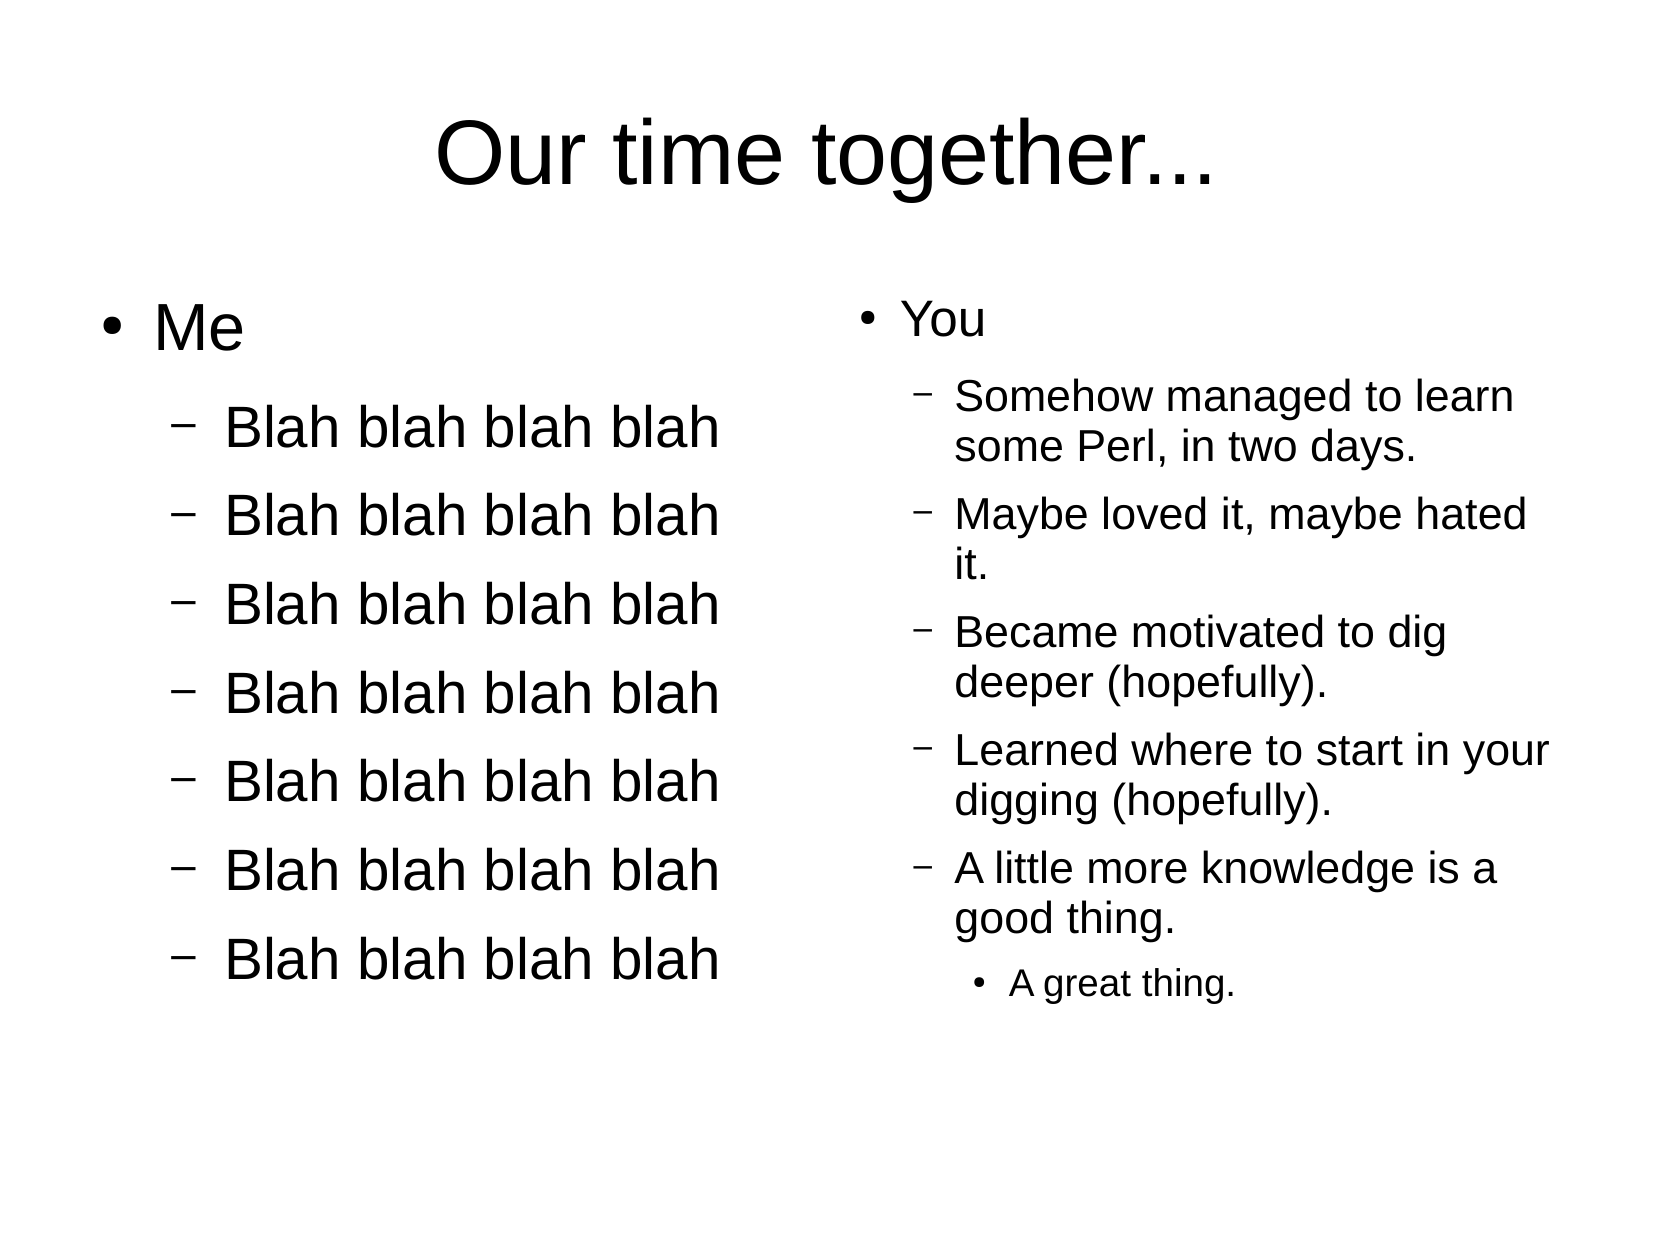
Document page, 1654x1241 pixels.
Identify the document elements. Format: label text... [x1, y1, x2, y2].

list You Somehow managed to learn some Perl, in two days. Maybe loved it, maybe hated it. Became motivated to dig deeper (hopefully). Learned where to start in your digging (hopefully). A little more knowledge is a good thing. A great thing. [845, 290, 1572, 1010]
list Me Blah blah blah blah Blah blah blah blah Blah blah blah blah Blah blah blah blah Blah blah blah blah Blah blah blah blah Blah blah blah blah [82, 290, 809, 1010]
title Our time together... [82, 49, 1571, 257]
